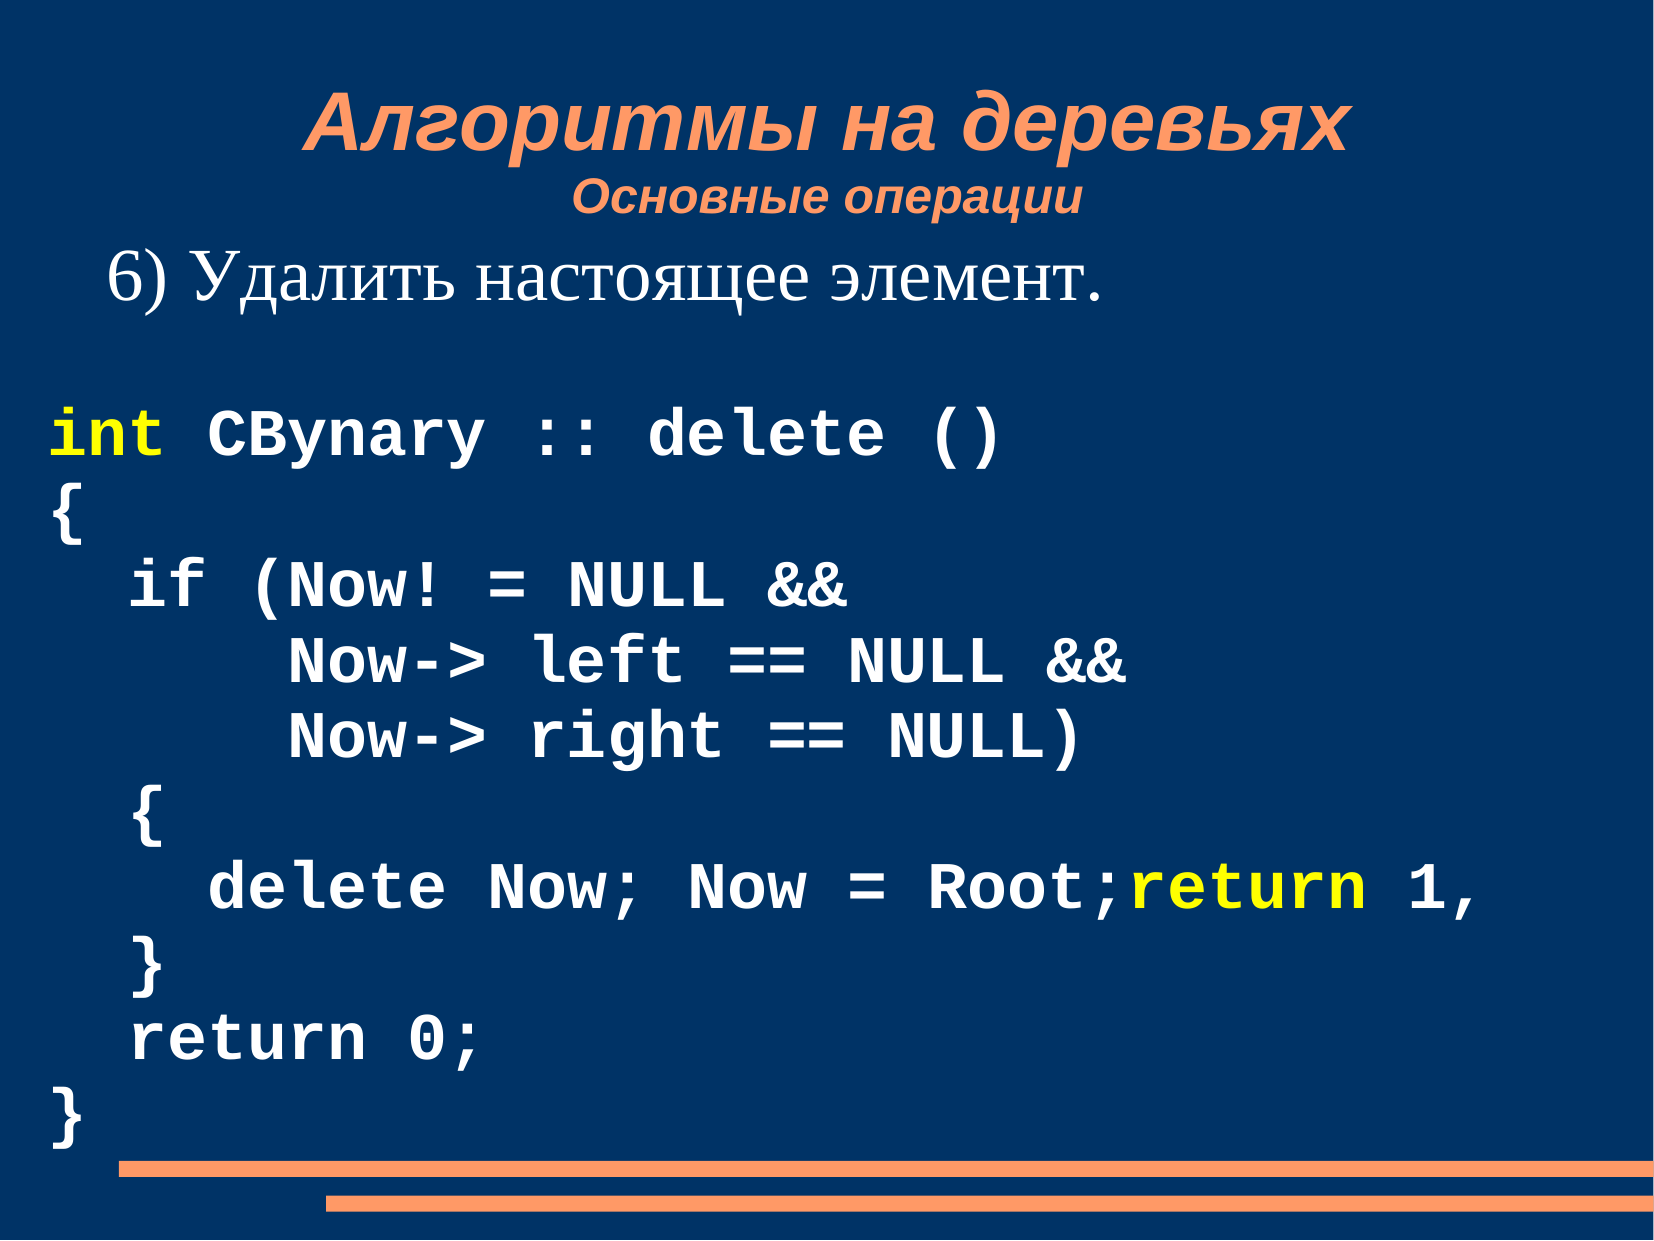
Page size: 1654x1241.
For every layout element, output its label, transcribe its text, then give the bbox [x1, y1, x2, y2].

subtitle 6) Удалить настоящее элемент. int CBynary :: delete () { if (Now! = NULL && Now-> left == NULL && Now-> right == NULL) { delete Now; Now = Root;return 1, } return 0; } [47, 234, 1607, 1156]
title Алгоритмы на деревьях Основные операции [121, 46, 1534, 234]
